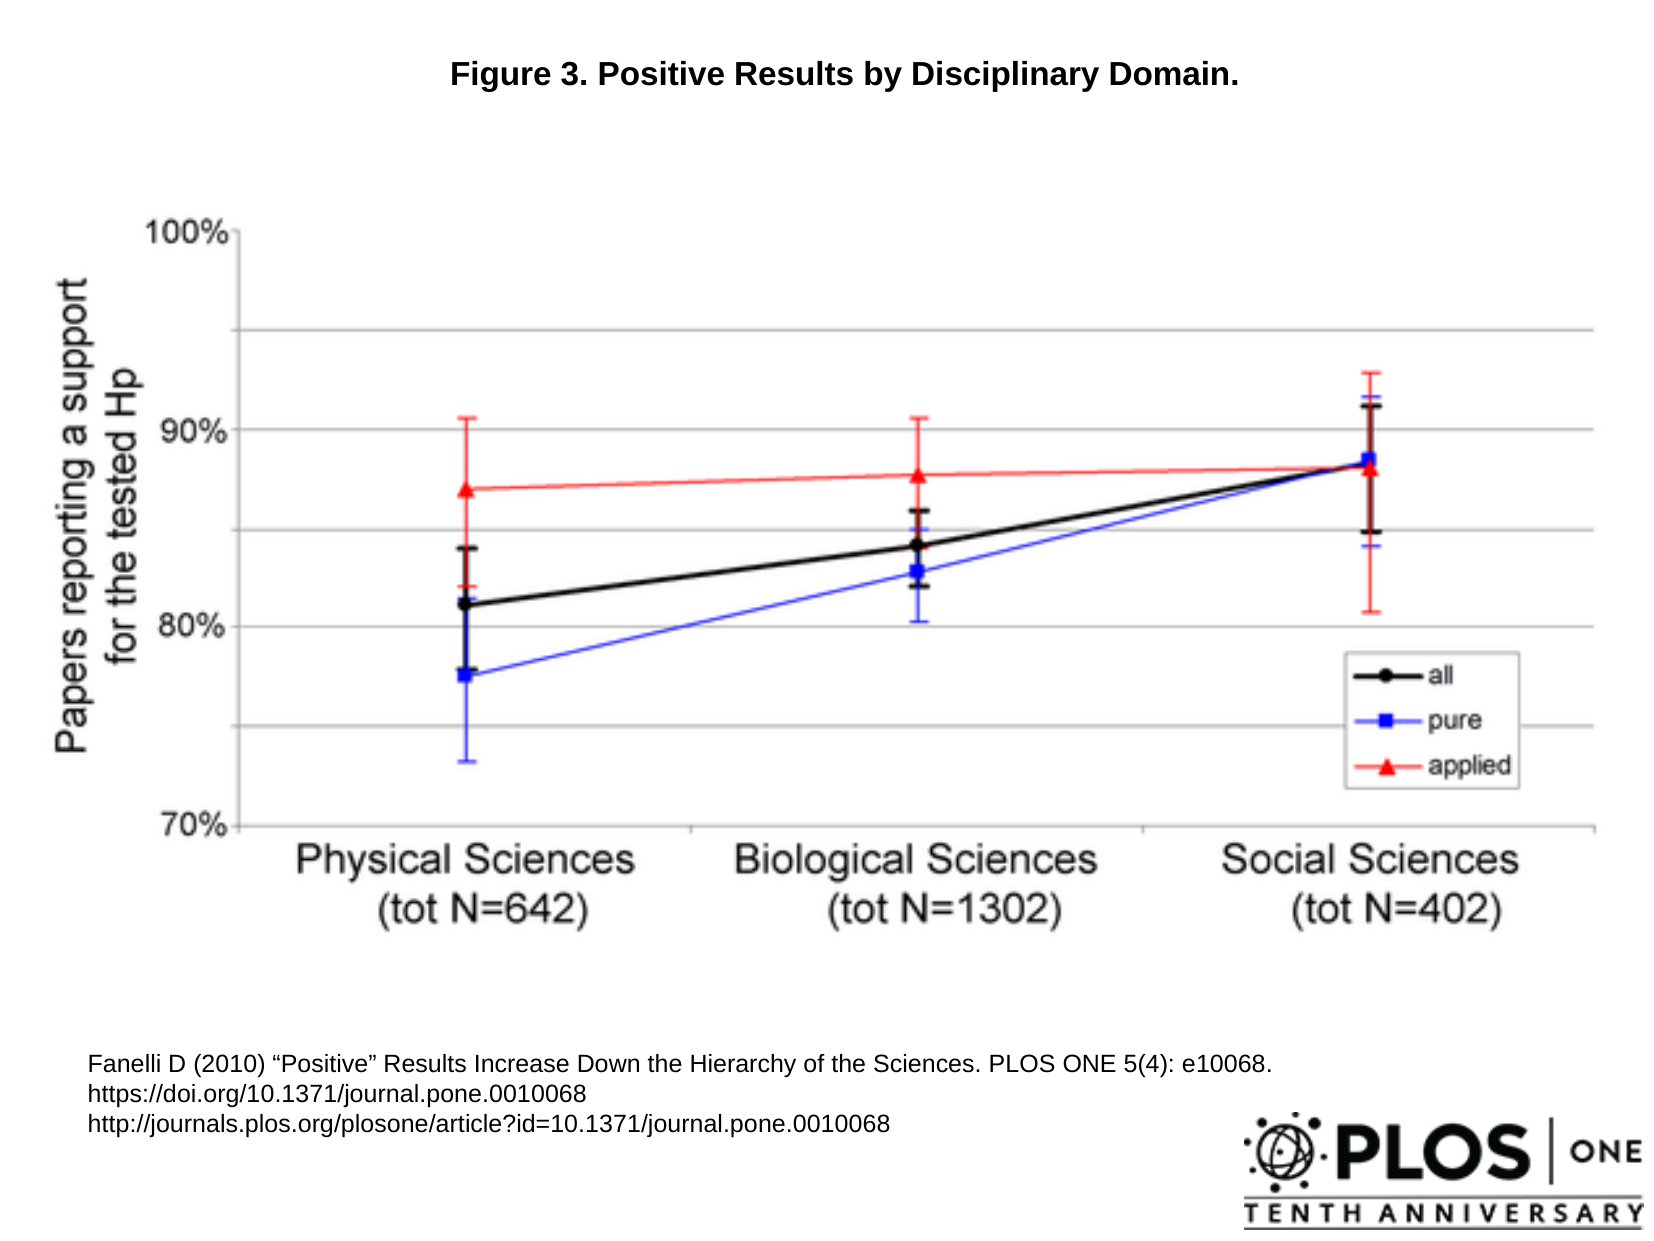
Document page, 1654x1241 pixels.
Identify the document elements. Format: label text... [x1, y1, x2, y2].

picture [43, 206, 1610, 945]
text_box Fanelli D (2010) “Positive” Results Increase Down the Hierarchy of the Sciences. PLOS ONE 5(4): e10068. https://doi.org/10.1371/journal.pone.0010068 http://journals.plos.org/plosone/article?id=10.1371/journal.pone.0010068 [72, 1039, 1583, 1145]
picture [1244, 1112, 1644, 1231]
title Figure 3. Positive Results by Disciplinary Domain. [58, 44, 1598, 118]
